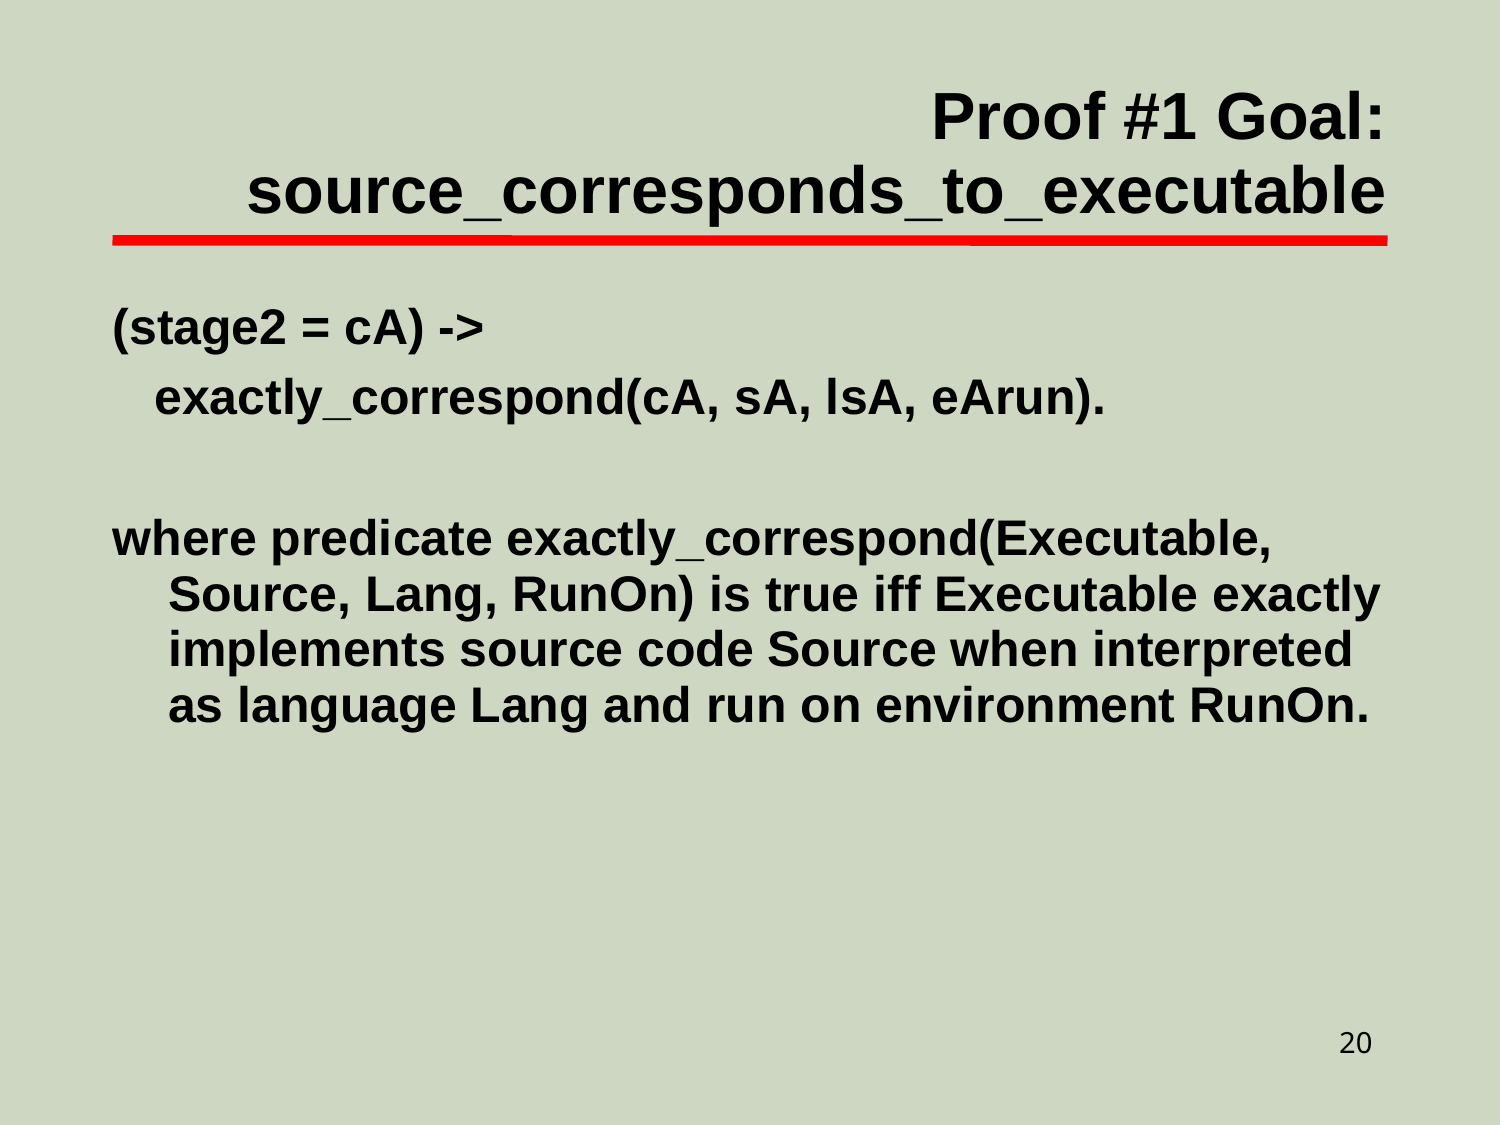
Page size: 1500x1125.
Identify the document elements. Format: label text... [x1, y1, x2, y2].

list (stage2 = cA) -> exactly_correspond(cA, sA, lsA, eArun). where predicate exactly_correspond(Executable, Source, Lang, RunOn) is true iff Executable exactly implements source code Source when interpreted as language Lang and run on environment RunOn. [112, 299, 1387, 1088]
title Proof #1 Goal: source_corresponds_to_executable [124, 80, 1387, 229]
